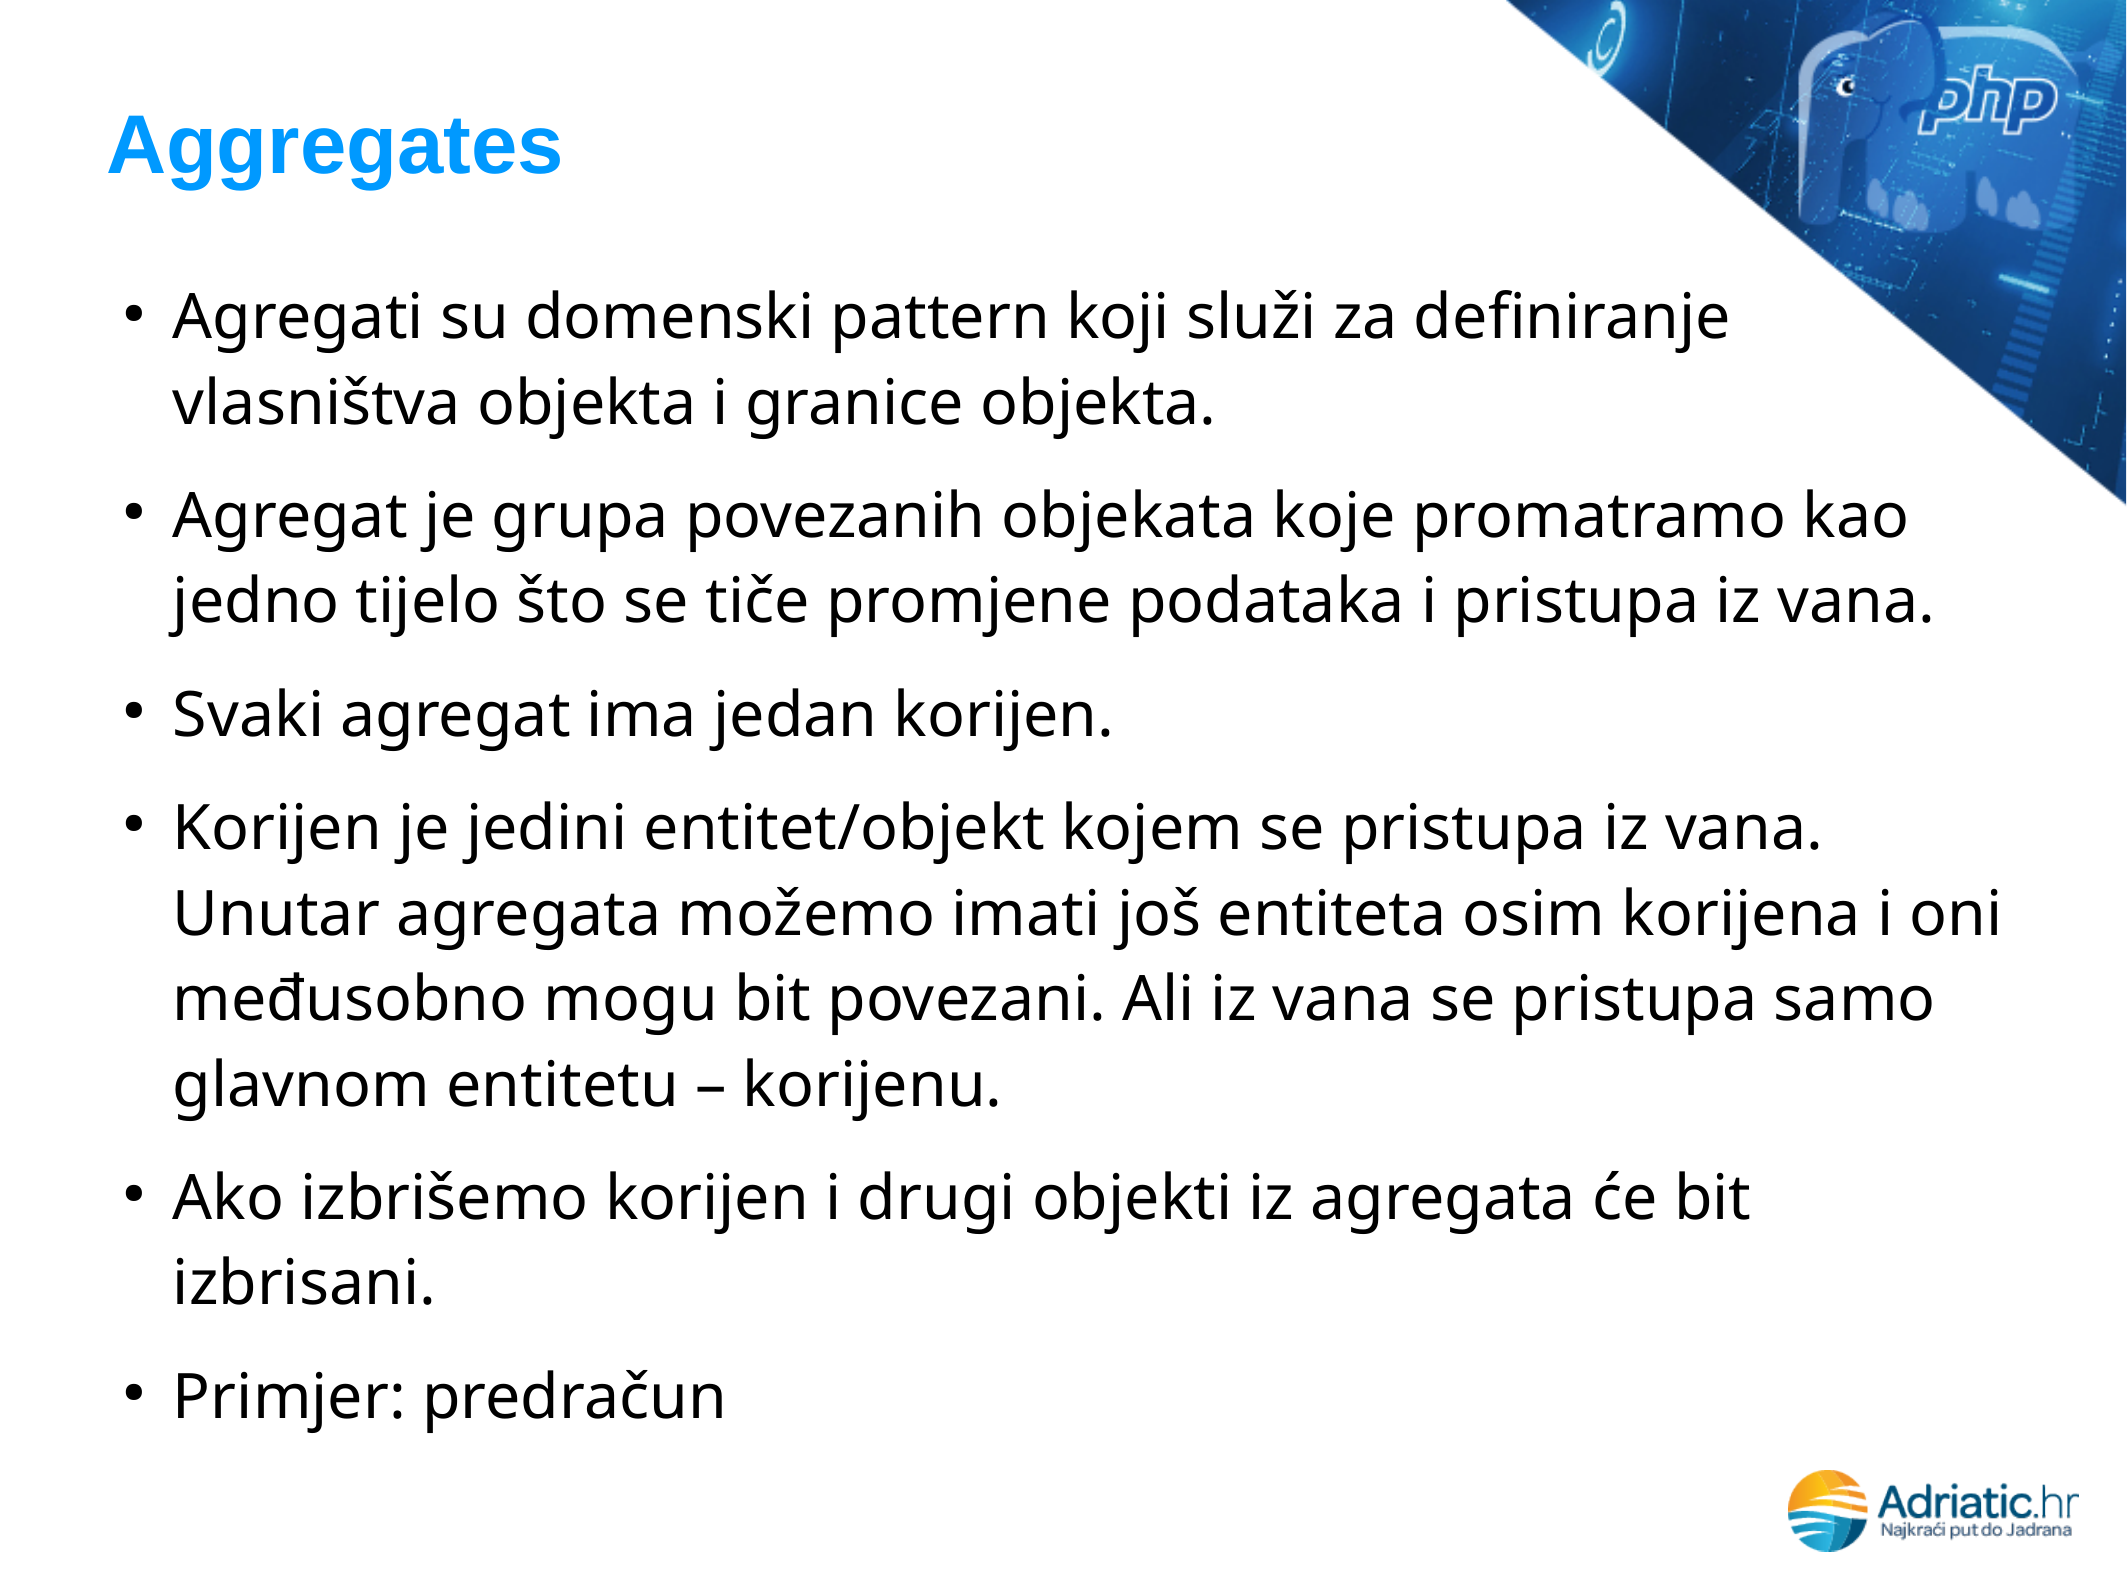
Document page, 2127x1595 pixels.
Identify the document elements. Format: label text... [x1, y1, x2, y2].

picture [1505, 0, 2127, 625]
list Agregati su domenski pattern koji služi za definiranje vlasništva objekta i granice objekta. Agregat je grupa povezanih objekata koje promatramo kao jedno tijelo što se tiče promjene podataka i pristupa iz vana. Svaki agregat ima jedan korijen. Korijen je jedini entitet/objekt kojem se pristupa iz vana. Unutar agregata možemo imati još entiteta osim korijena i oni međusobno mogu bit povezani. Ali iz vana se pristupa samo glavnom entitetu – korijenu. Ako izbrišemo korijen i drugi objekti iz agregata će bit izbrisani. Primjer: predračun [106, 271, 2020, 1453]
picture [1788, 1470, 2079, 1552]
title Aggregates [106, 70, 1630, 219]
